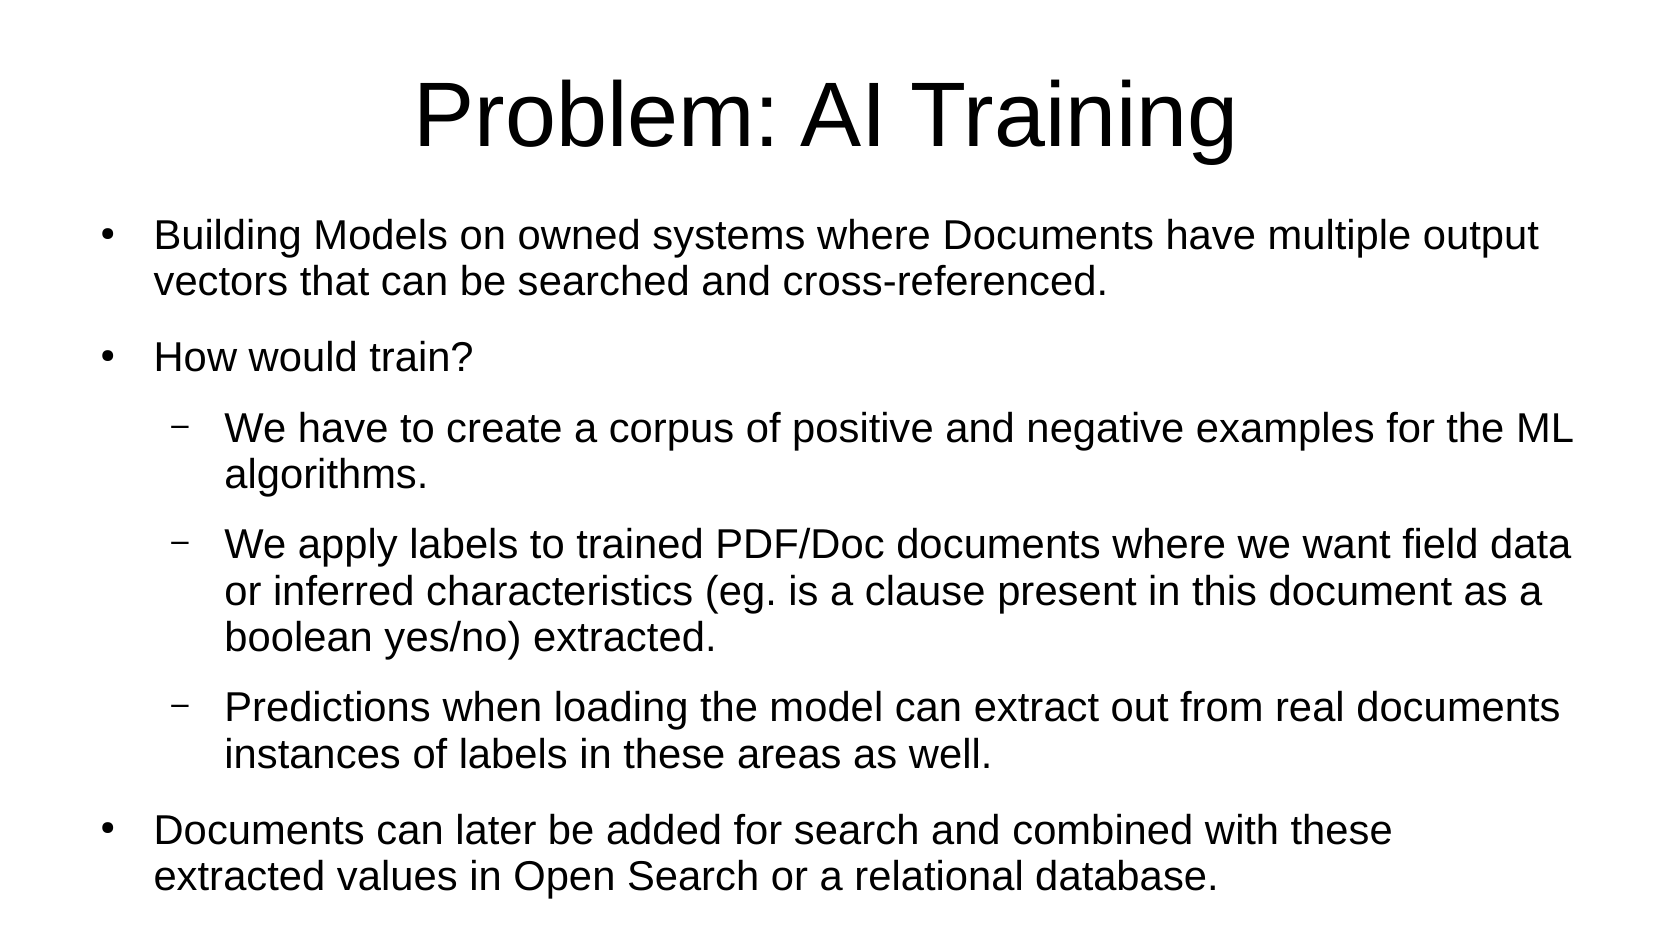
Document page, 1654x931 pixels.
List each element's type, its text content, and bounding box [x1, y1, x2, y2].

title Problem: AI Training [82, 37, 1571, 193]
list Building Models on owned systems where Documents have multiple output vectors that can be searched and cross-referenced. How would train? We have to create a corpus of positive and negative examples for the ML algorithms. We apply labels to trained PDF/Doc documents where we want field data or inferred characteristics (eg. is a clause present in this document as a boolean yes/no) extracted. Predictions when loading the model can extract out from real documents instances of labels in these areas as well. Documents can later be added for search and combined with these extracted values in Open Search or a relational database. [82, 211, 1576, 901]
